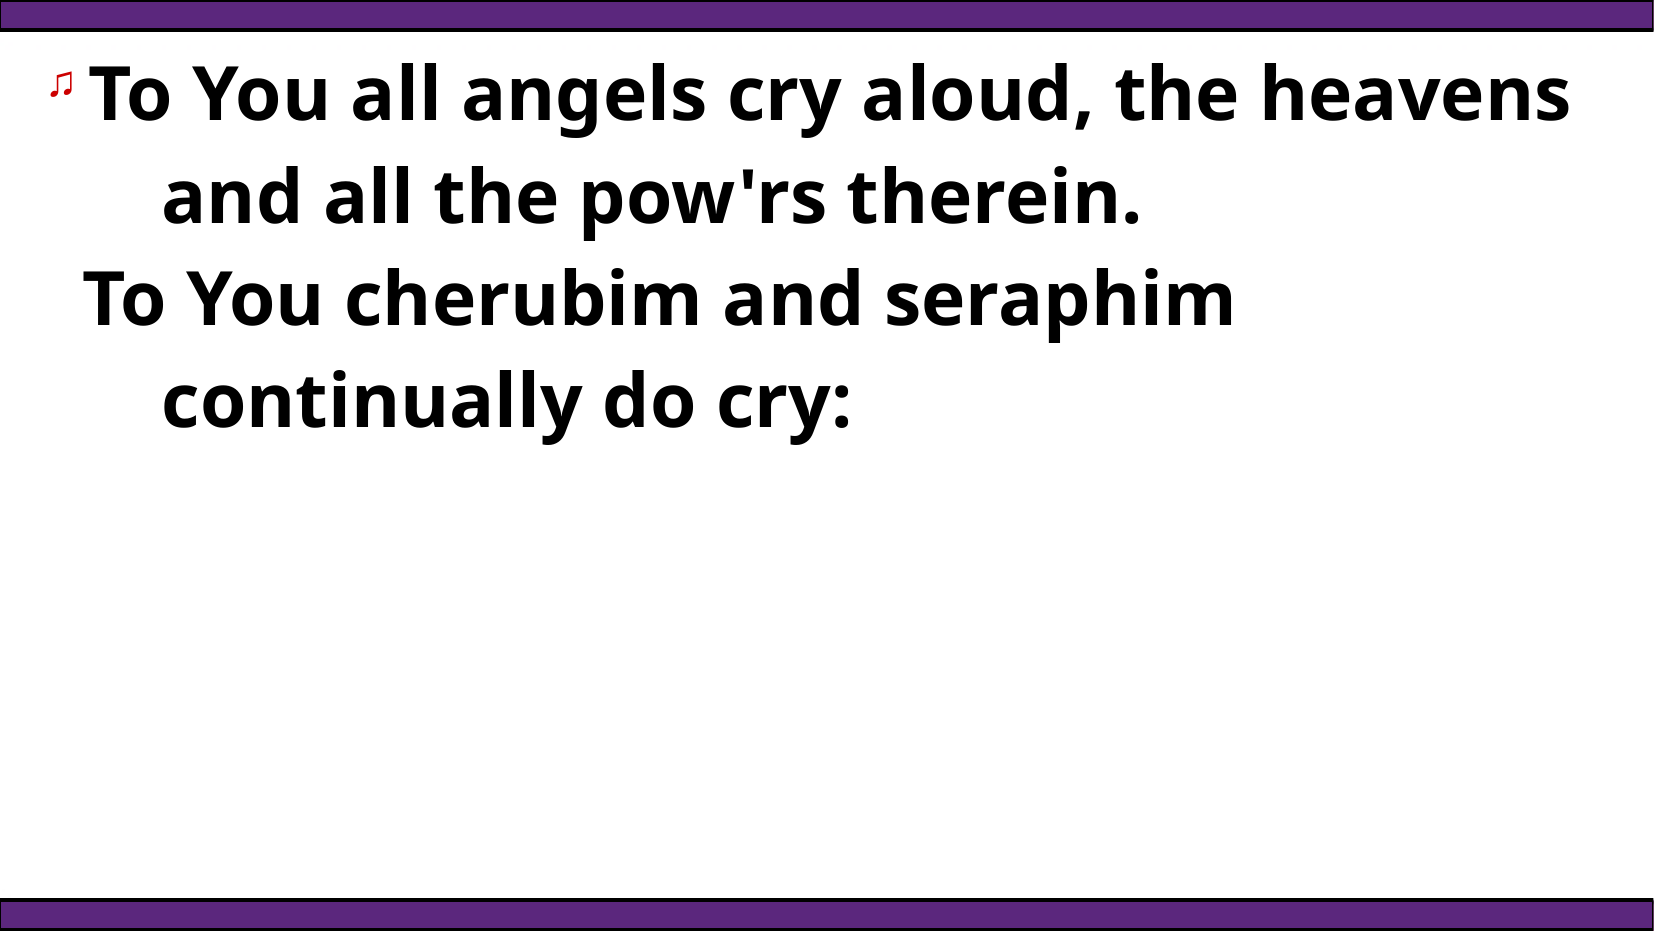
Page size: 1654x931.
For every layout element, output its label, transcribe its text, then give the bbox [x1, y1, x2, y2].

picture [0, 31, 1654, 900]
text_box ♫ To You all angels cry aloud, the heavens and all the pow'rs therein. To You cherubim and seraphim continually do cry: [30, 33, 1591, 448]
text_box [0, 900, 1654, 931]
text_box [0, 0, 1654, 31]
